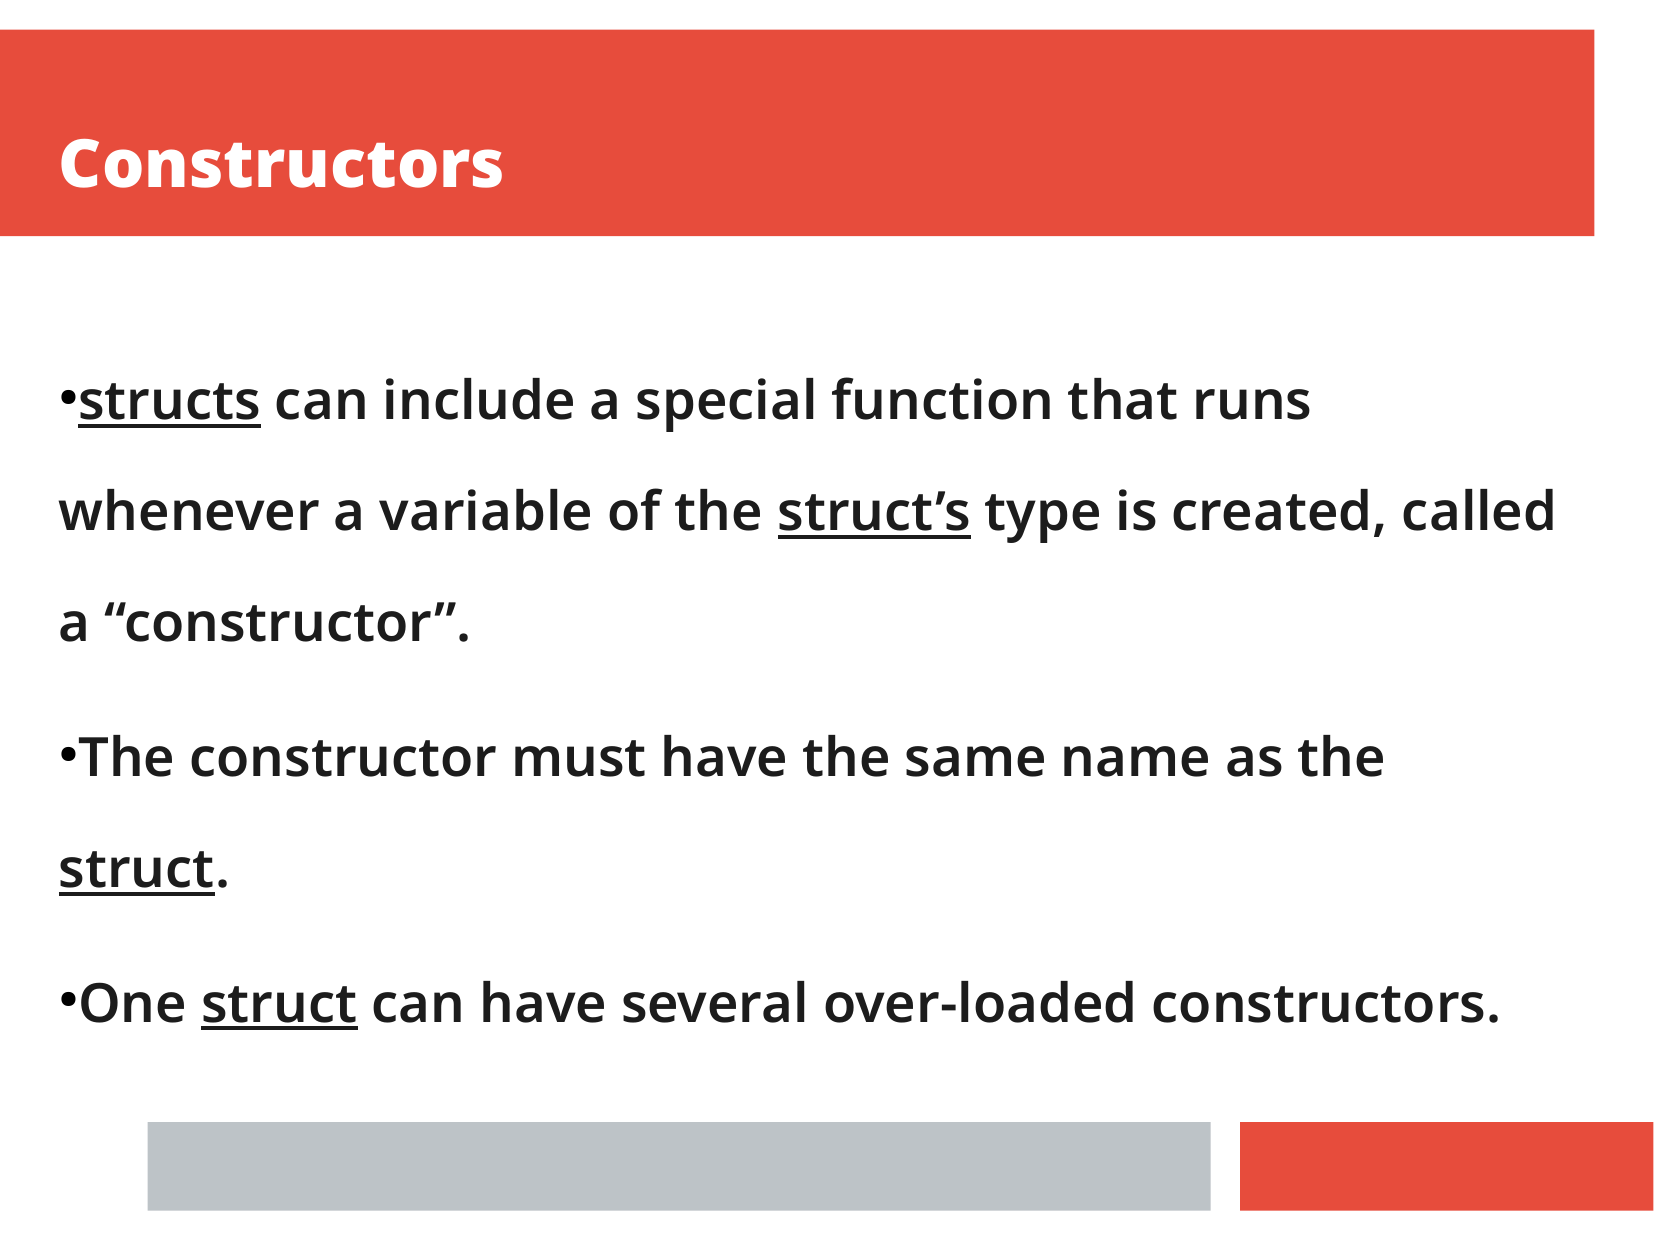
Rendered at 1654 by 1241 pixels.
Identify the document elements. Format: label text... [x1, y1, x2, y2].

list structs can include a special function that runs whenever a variable of the struct’s type is created, called a “constructor”. The constructor must have the same name as the struct. One struct can have several over-loaded constructors. [59, 324, 1565, 1093]
title Constructors [59, 59, 1595, 207]
